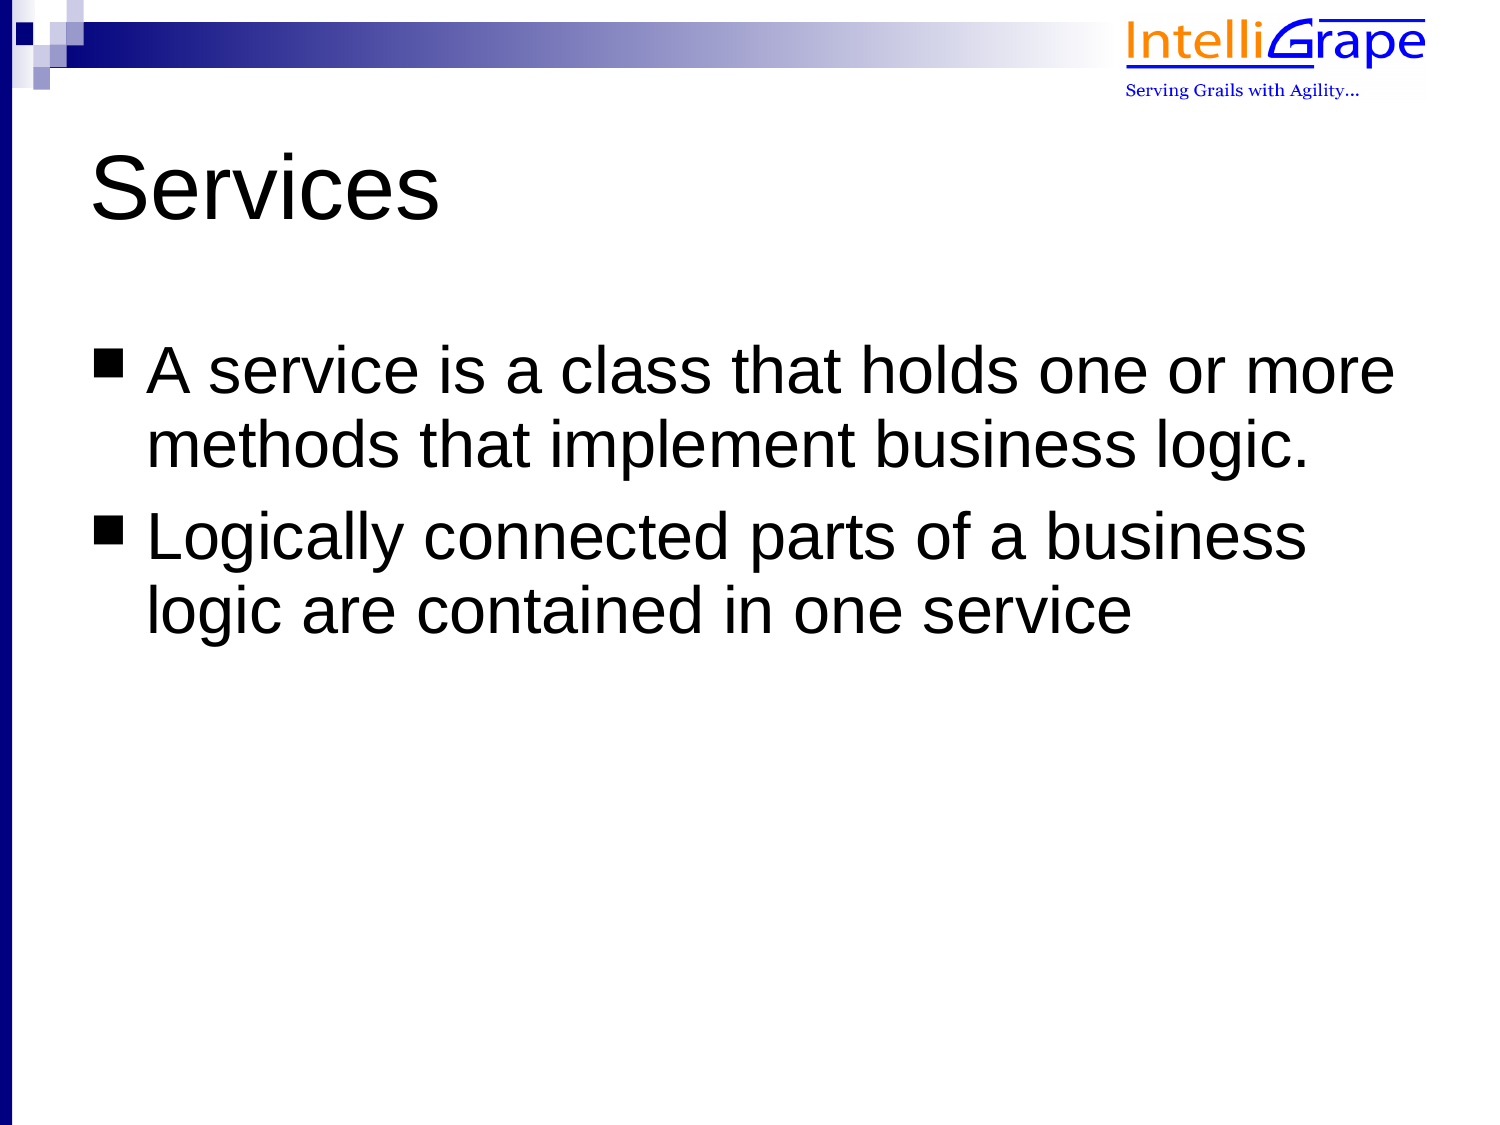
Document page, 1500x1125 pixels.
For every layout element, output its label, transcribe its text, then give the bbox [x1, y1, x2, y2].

picture [1125, 12, 1425, 74]
title Services [75, 74, 1426, 301]
list A service is a class that holds one or more methods that implement business logic. Logically connected parts of a business logic are contained in one service [75, 324, 1426, 963]
